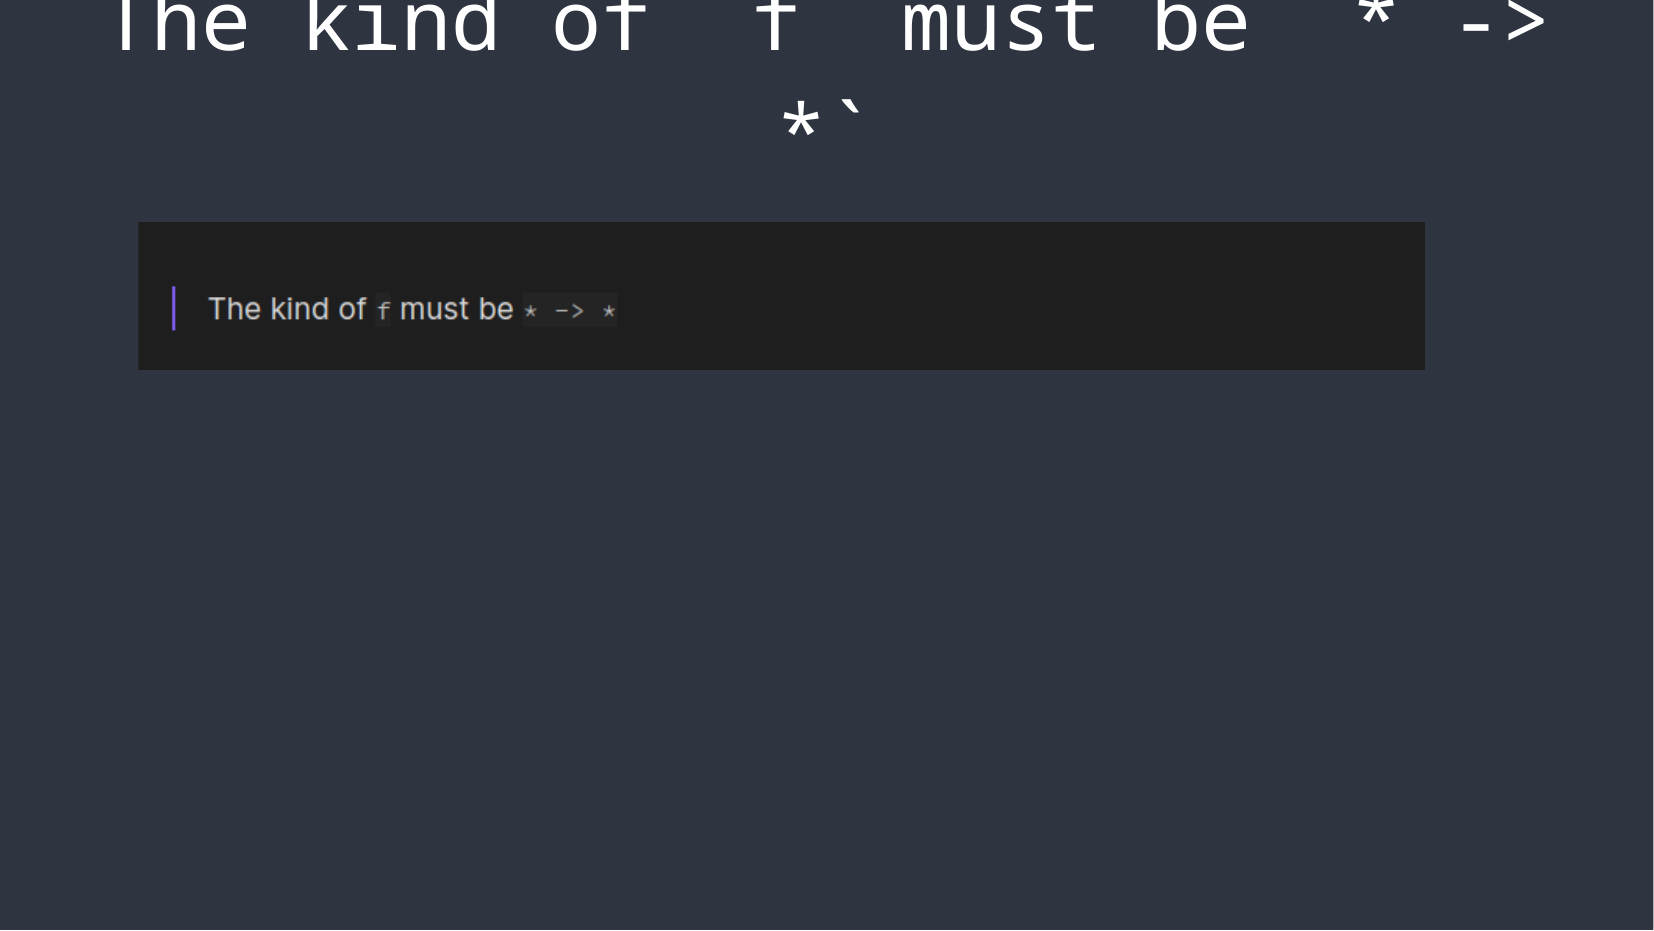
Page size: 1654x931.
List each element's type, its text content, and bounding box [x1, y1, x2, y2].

title The kind of `f` must be `* -> *` [82, 37, 1571, 113]
picture [138, 222, 1425, 370]
